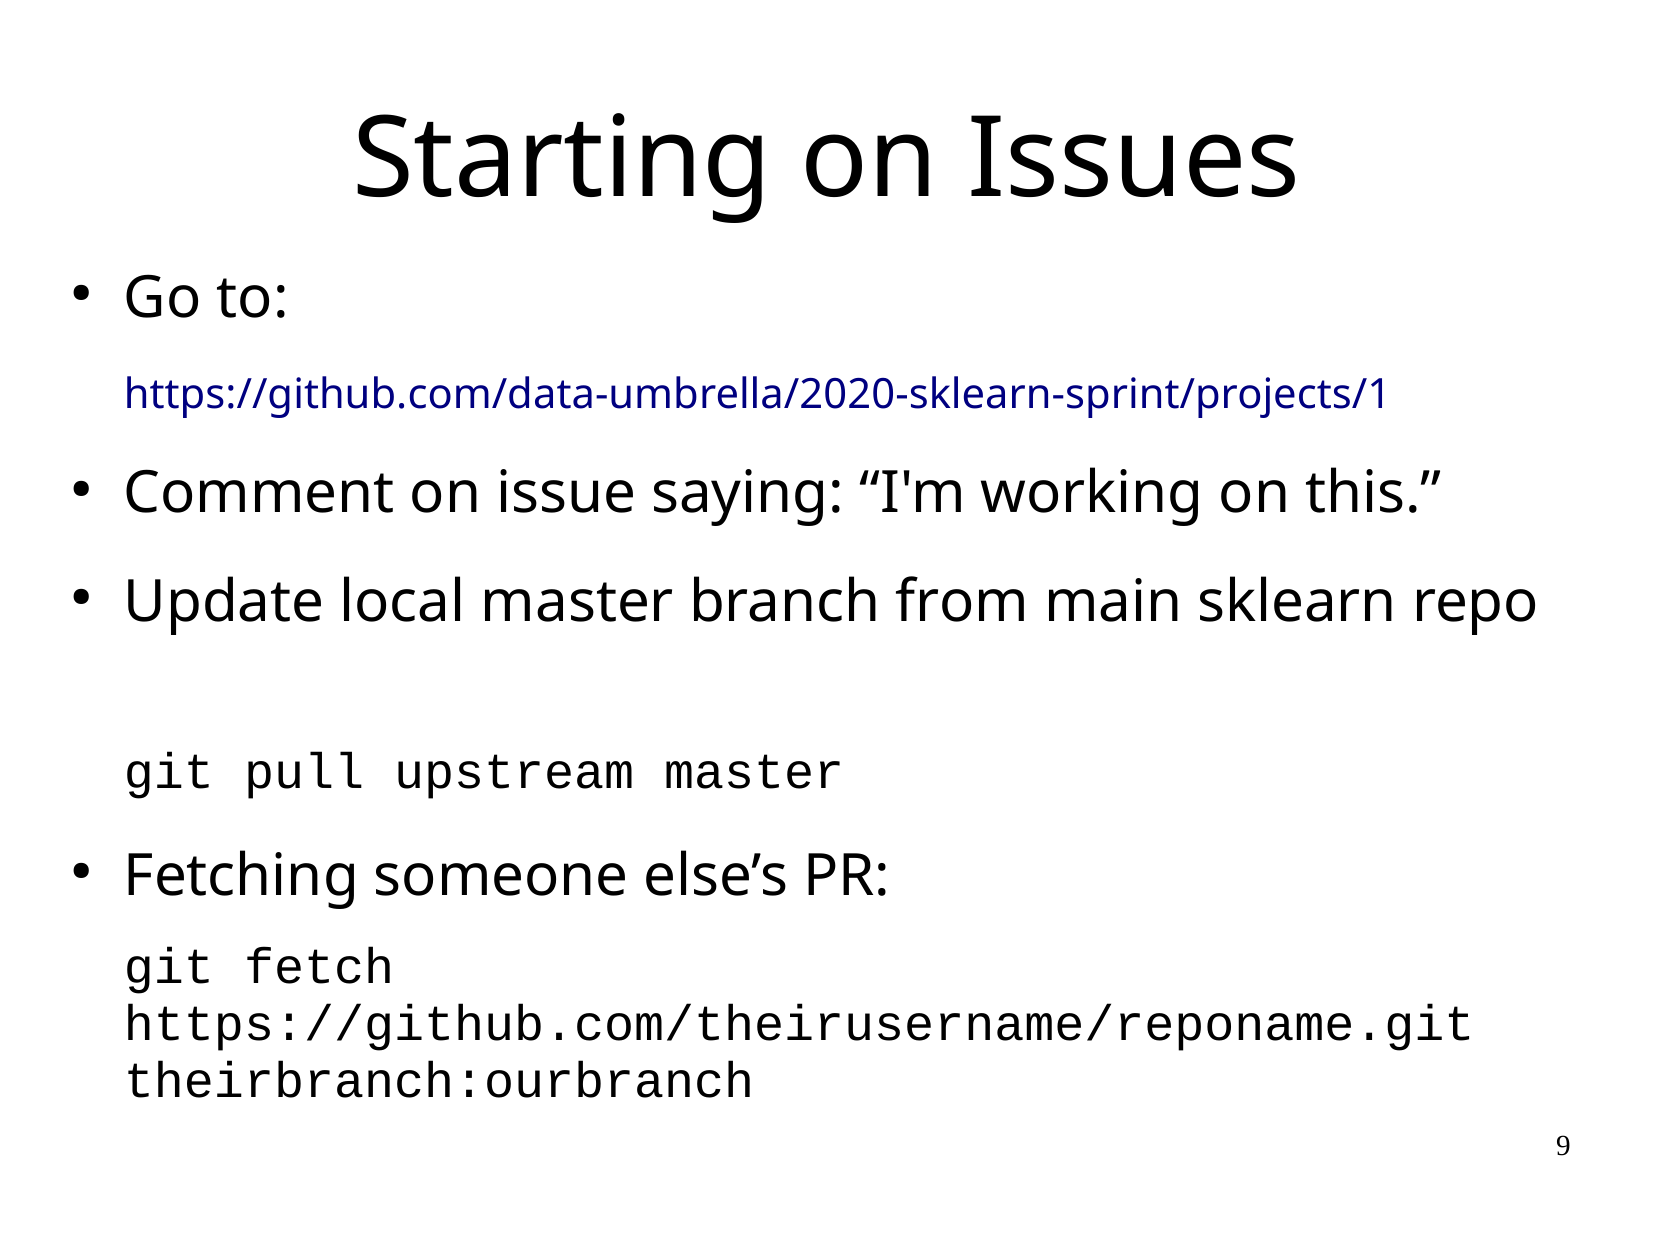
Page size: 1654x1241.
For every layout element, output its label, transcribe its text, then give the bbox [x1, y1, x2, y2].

list Go to: https://github.com/data-umbrella/2020-sklearn-sprint/projects/1 Comment on issue saying: “I'm working on this.” Update local master branch from main sklearn repo git pull upstream master Fetching someone else’s PR: git fetch https://github.com/theirusername/reponame.git theirbranch:ourbranch [53, 254, 1591, 974]
title Starting on Issues [82, 49, 1571, 254]
